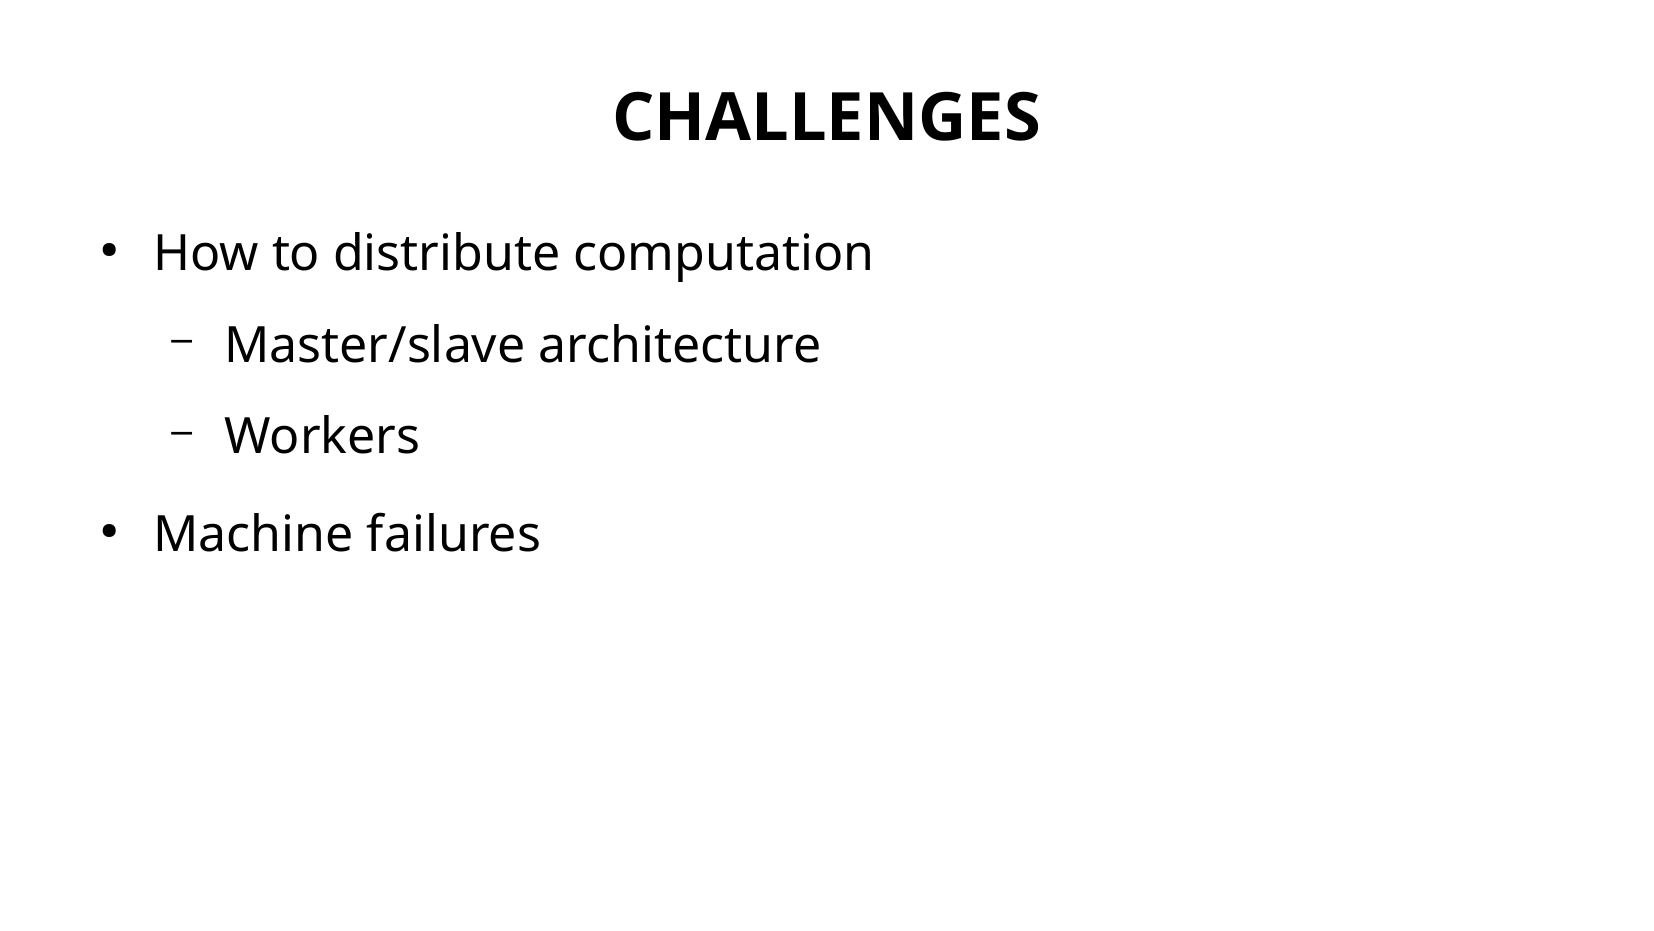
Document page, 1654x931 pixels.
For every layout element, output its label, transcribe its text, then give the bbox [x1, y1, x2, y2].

title CHALLENGES [82, 36, 1571, 193]
list How to distribute computation Master/slave architecture Workers Machine failures [82, 217, 1571, 757]
